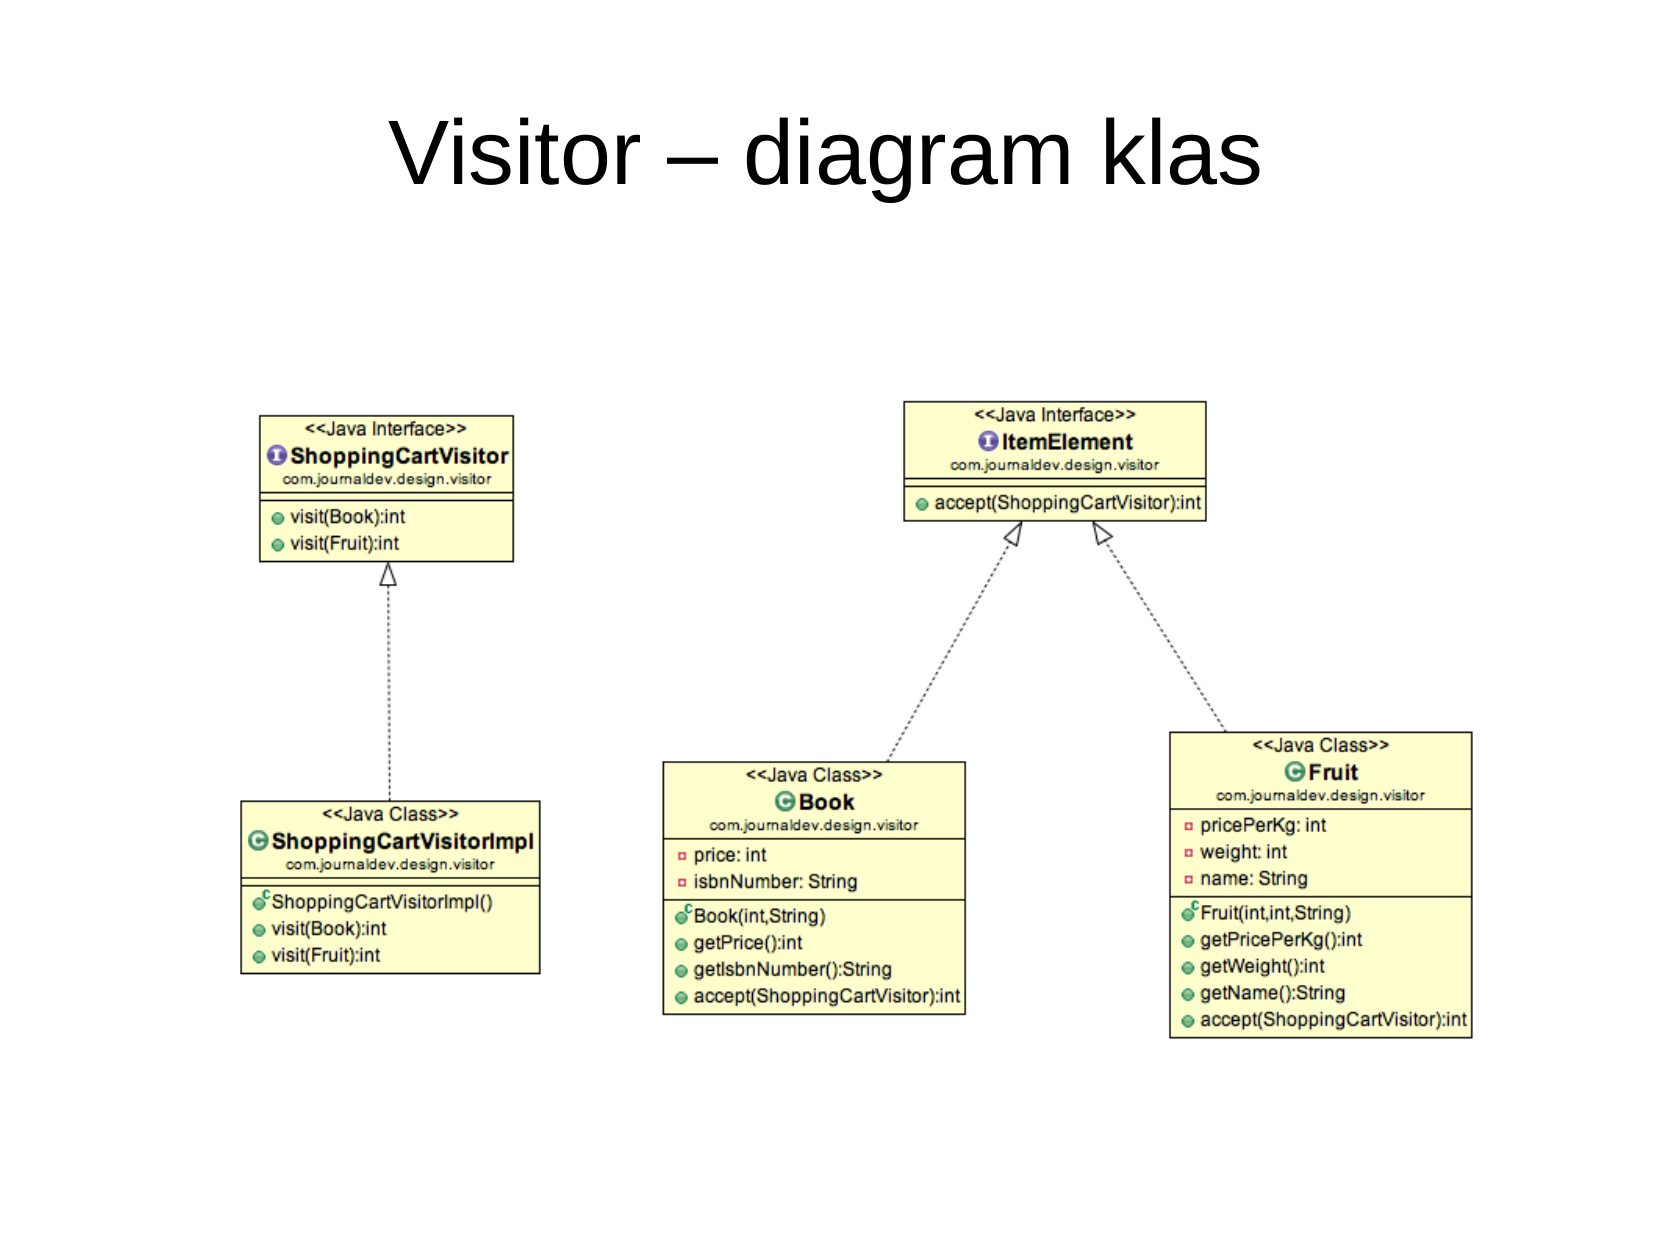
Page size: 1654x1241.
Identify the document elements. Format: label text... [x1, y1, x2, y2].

title Visitor – diagram klas [82, 49, 1571, 257]
picture [164, 359, 1501, 1067]
